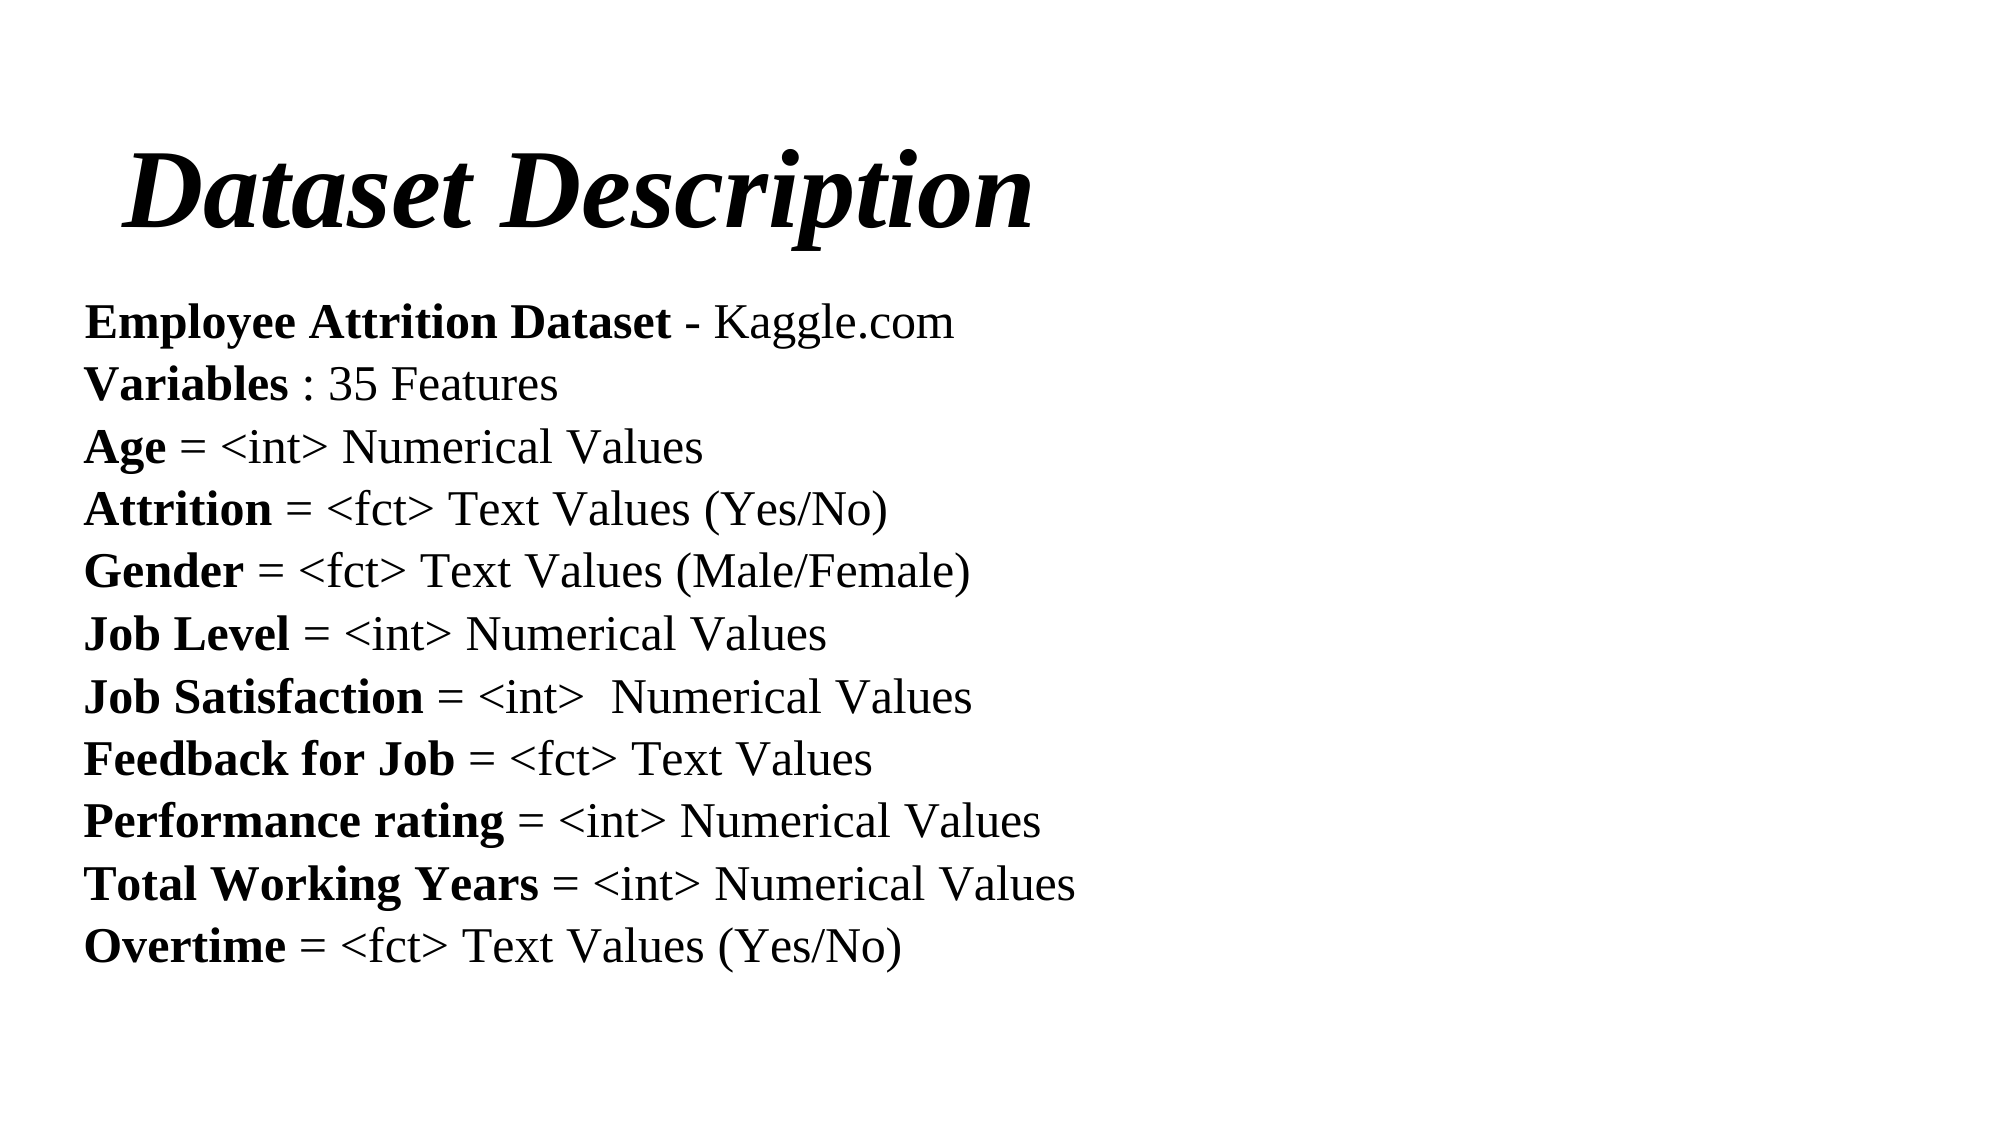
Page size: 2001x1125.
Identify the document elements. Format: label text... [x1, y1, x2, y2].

text_box Employee Attrition Dataset - Kaggle.com Variables : 35 Features Age = <int> Numerical Values Attrition = <fct> Text Values (Yes/No) Gender = <fct> Text Values (Male/Female) Job Level = <int> Numerical Values Job Satisfaction = <int> Numerical Values Feedback for Job = <fct> Text Values Performance rating = <int> Numerical Values Total Working Years = <int> Numerical Values Overtime = <fct> Text Values (Yes/No) [81, 286, 1079, 977]
title Dataset Description [120, 112, 1041, 252]
